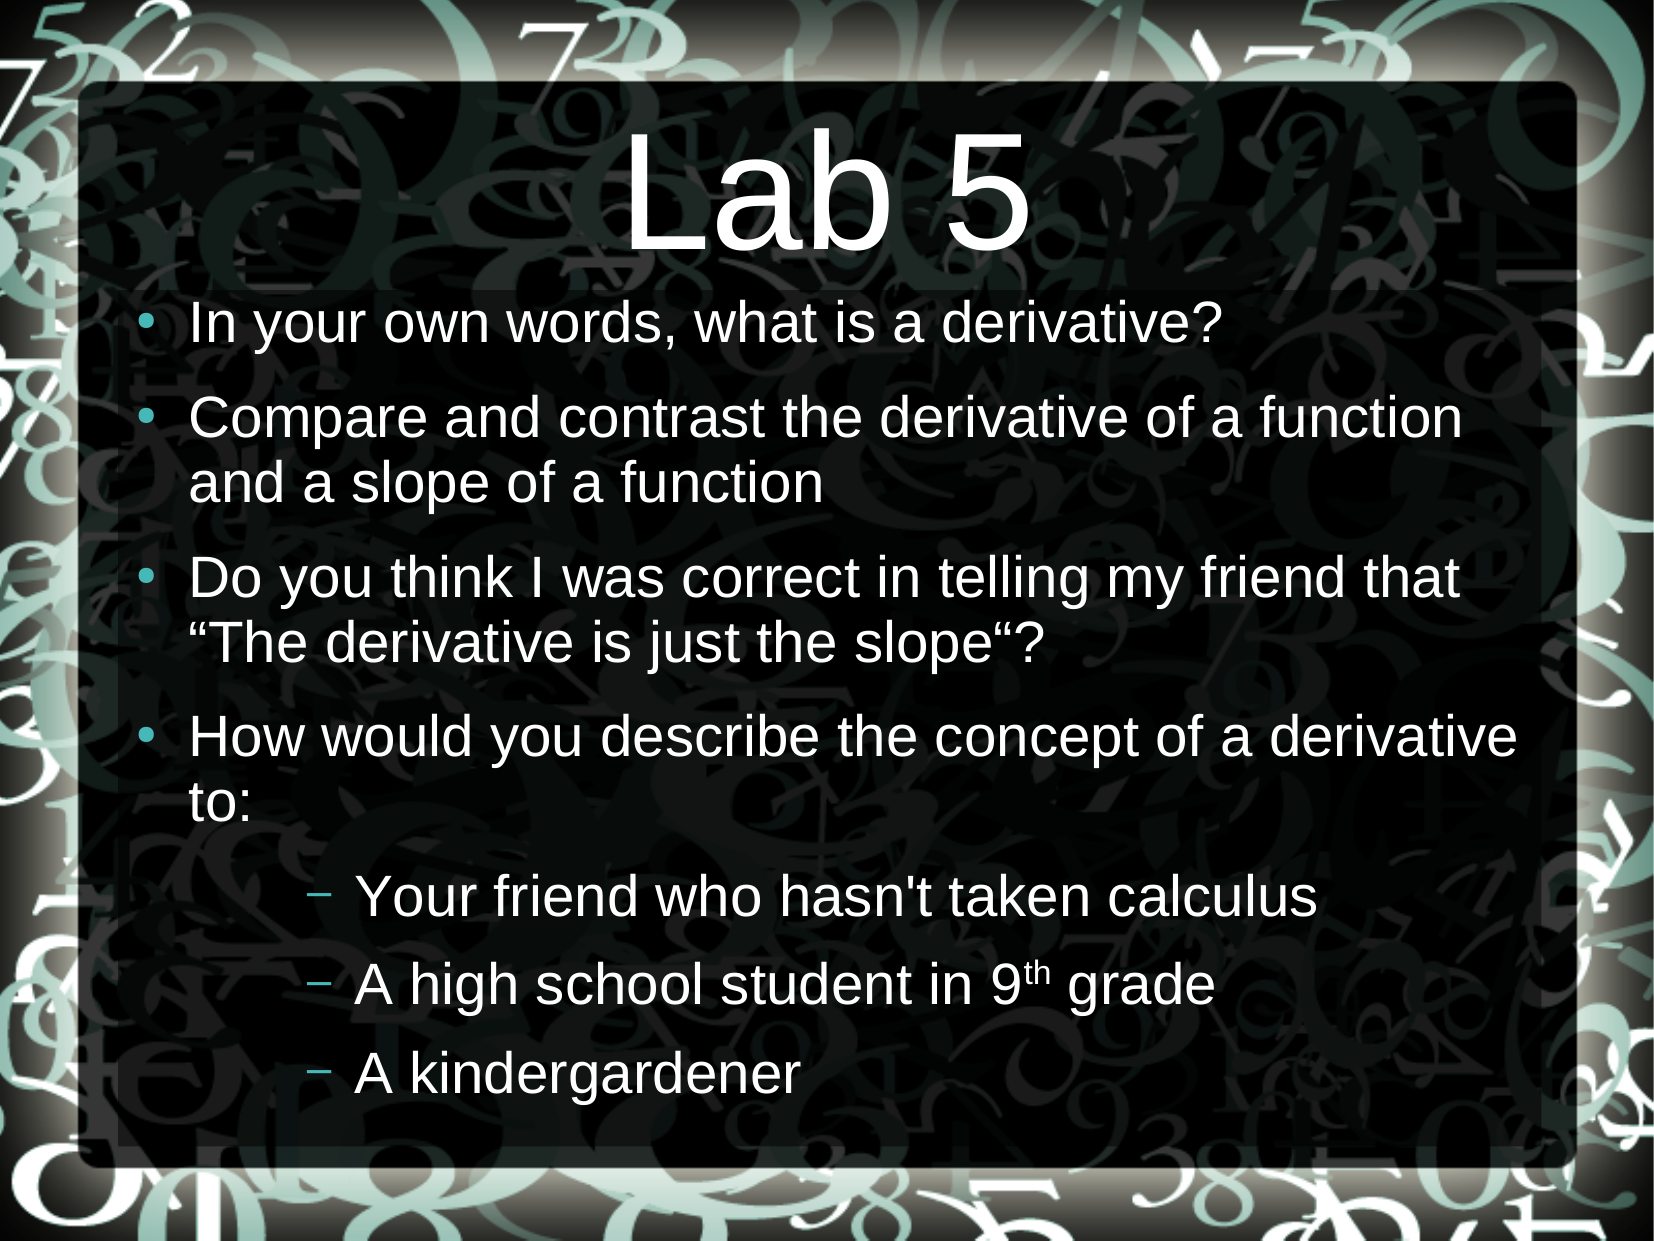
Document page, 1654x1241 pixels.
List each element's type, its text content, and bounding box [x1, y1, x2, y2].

title Lab 5 [82, 88, 1571, 296]
list In your own words, what is a derivative? Compare and contrast the derivative of a function and a slope of a function Do you think I was correct in telling my friend that “The derivative is just the slope“? How would you describe the concept of a derivative to: Your friend who hasn't taken calculus A high school student in 9th grade A kindergardener [118, 290, 1542, 1147]
picture [0, 0, 1654, 1241]
